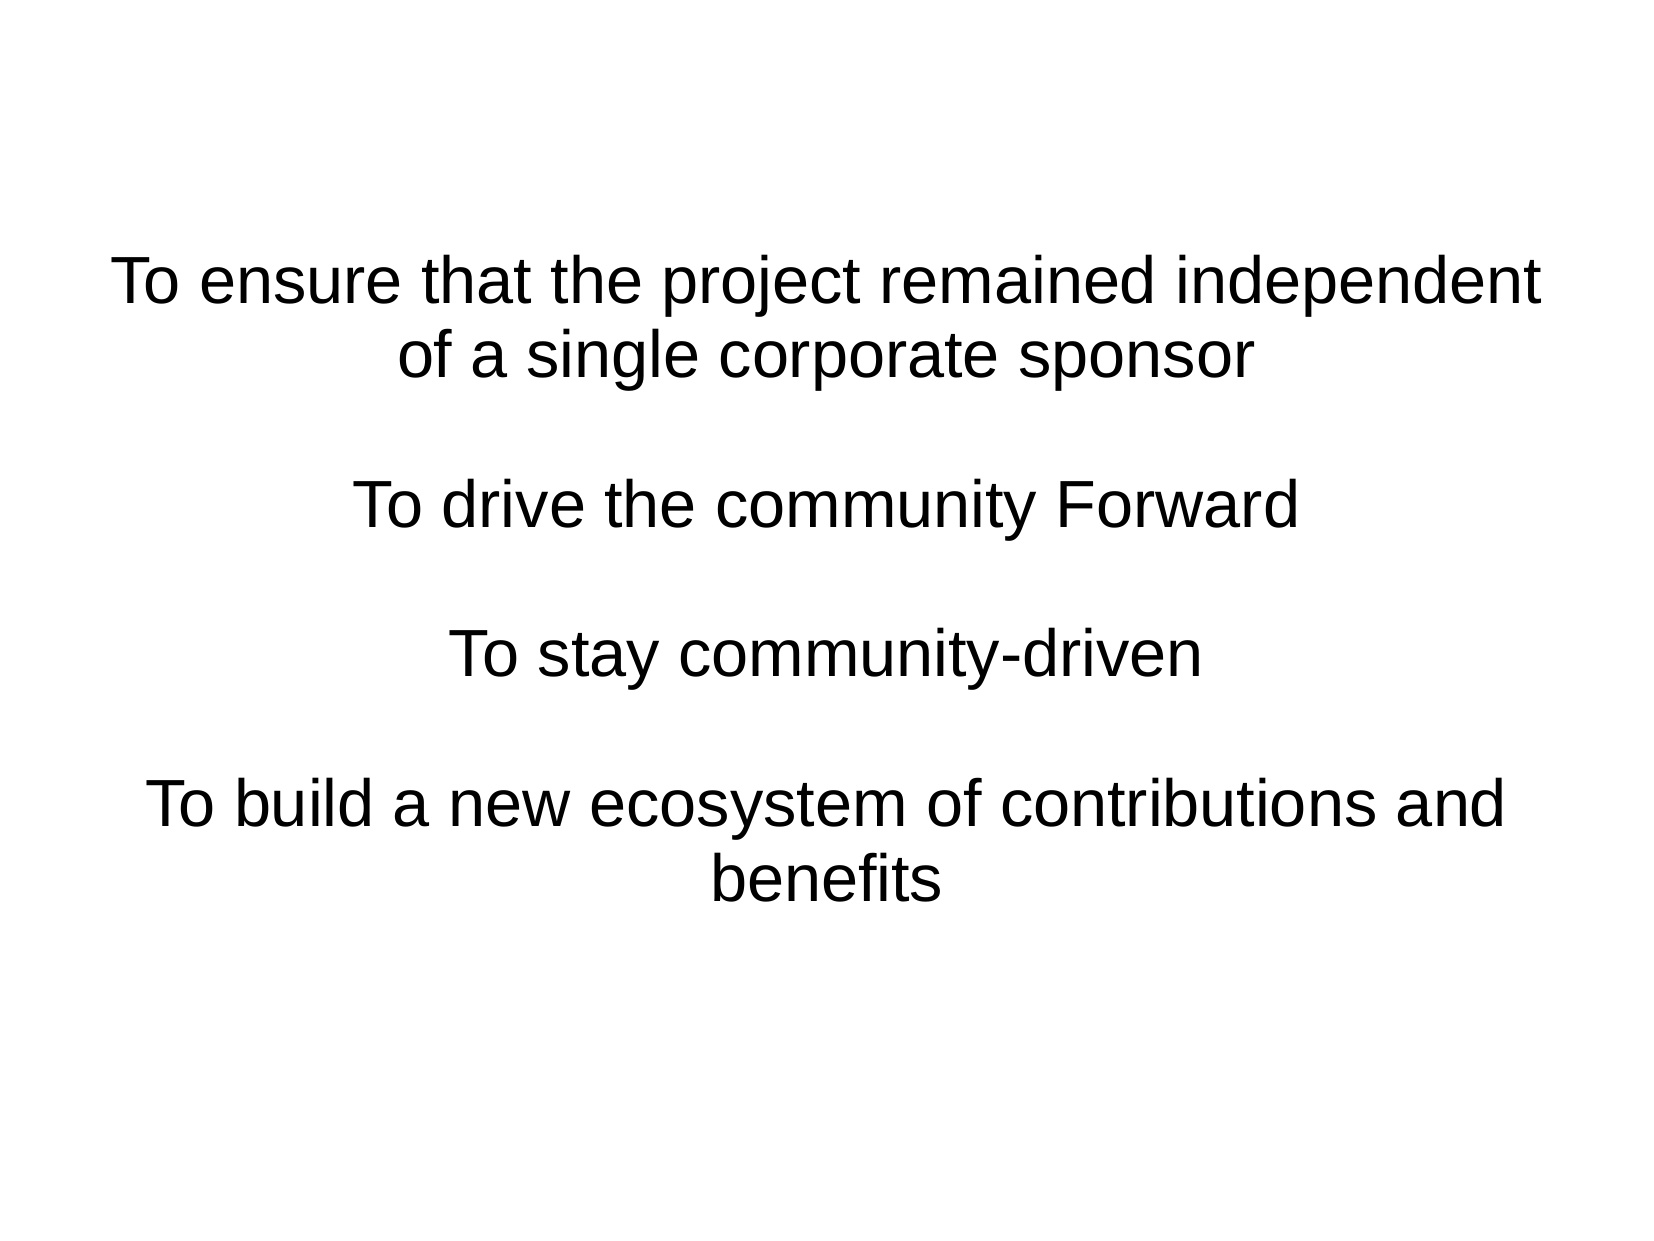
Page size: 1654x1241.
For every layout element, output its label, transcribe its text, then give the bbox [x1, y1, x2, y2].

subtitle To ensure that the project remained independent of a single corporate sponsor To drive the community Forward To stay community-driven To build a new ecosystem of contributions and benefits [82, 49, 1571, 1109]
